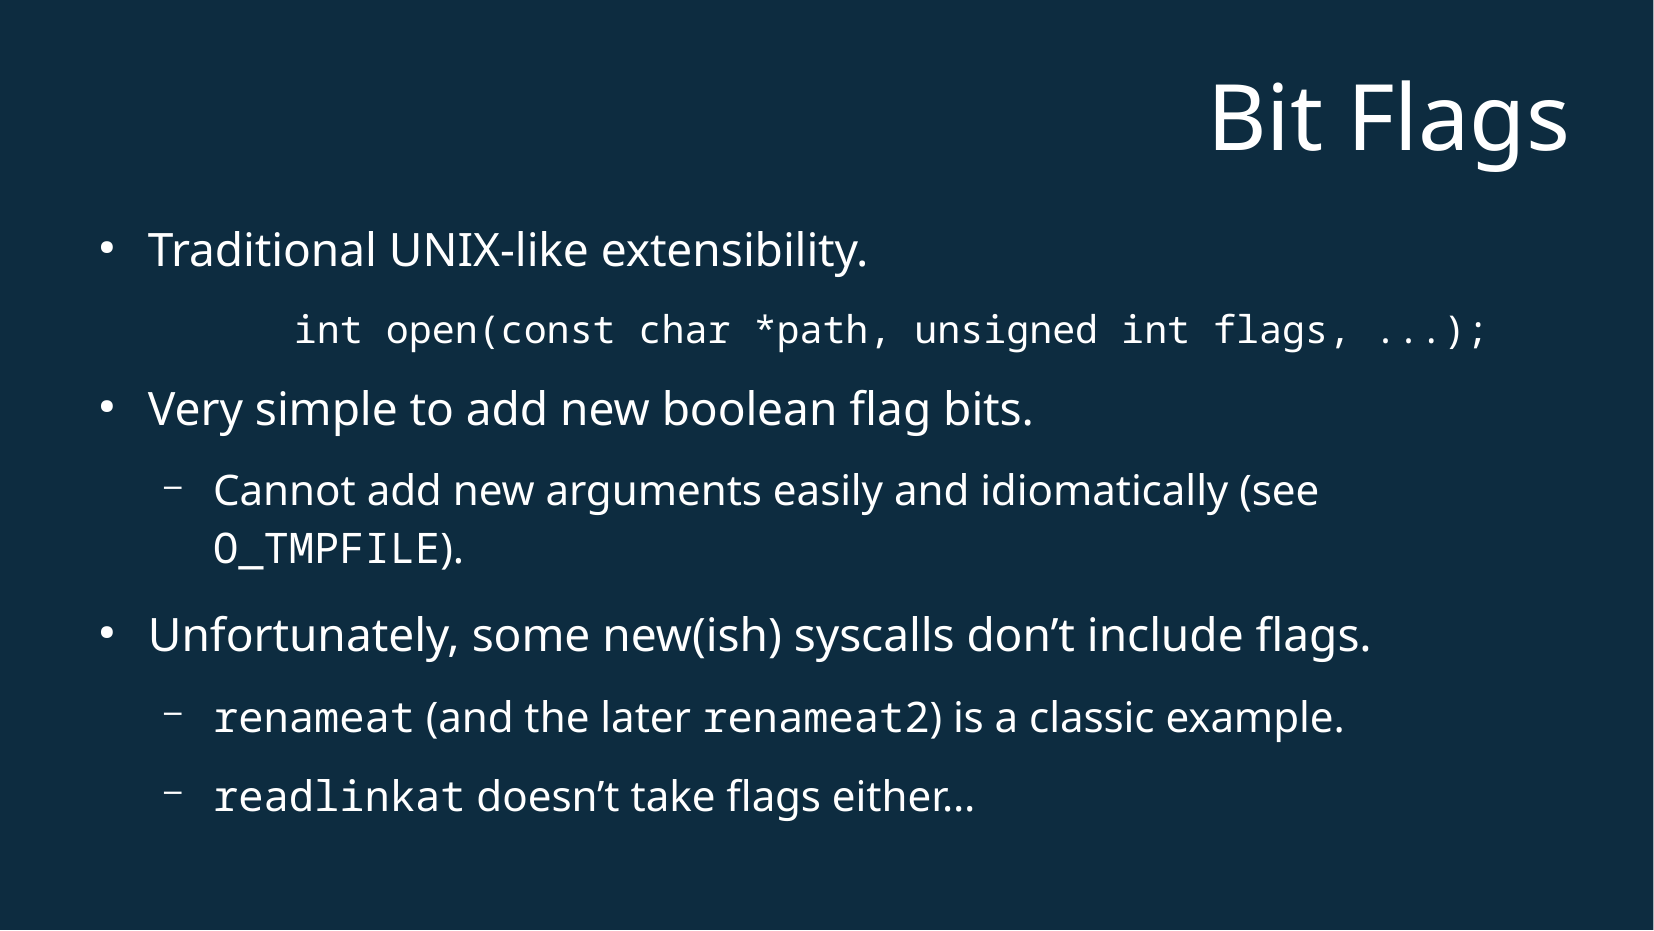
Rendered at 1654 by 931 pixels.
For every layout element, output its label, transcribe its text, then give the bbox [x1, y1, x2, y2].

list Traditional UNIX-like extensibility. int open(const char *path, unsigned int flags, ...); Very simple to add new boolean flag bits. Cannot add new arguments easily and idiomatically (see O_TMPFILE). Unfortunately, some new(ish) syscalls don’t include flags. renameat (and the later renameat2) is a classic example. readlinkat doesn’t take flags either… [82, 217, 1571, 826]
title Bit Flags [82, 37, 1571, 193]
